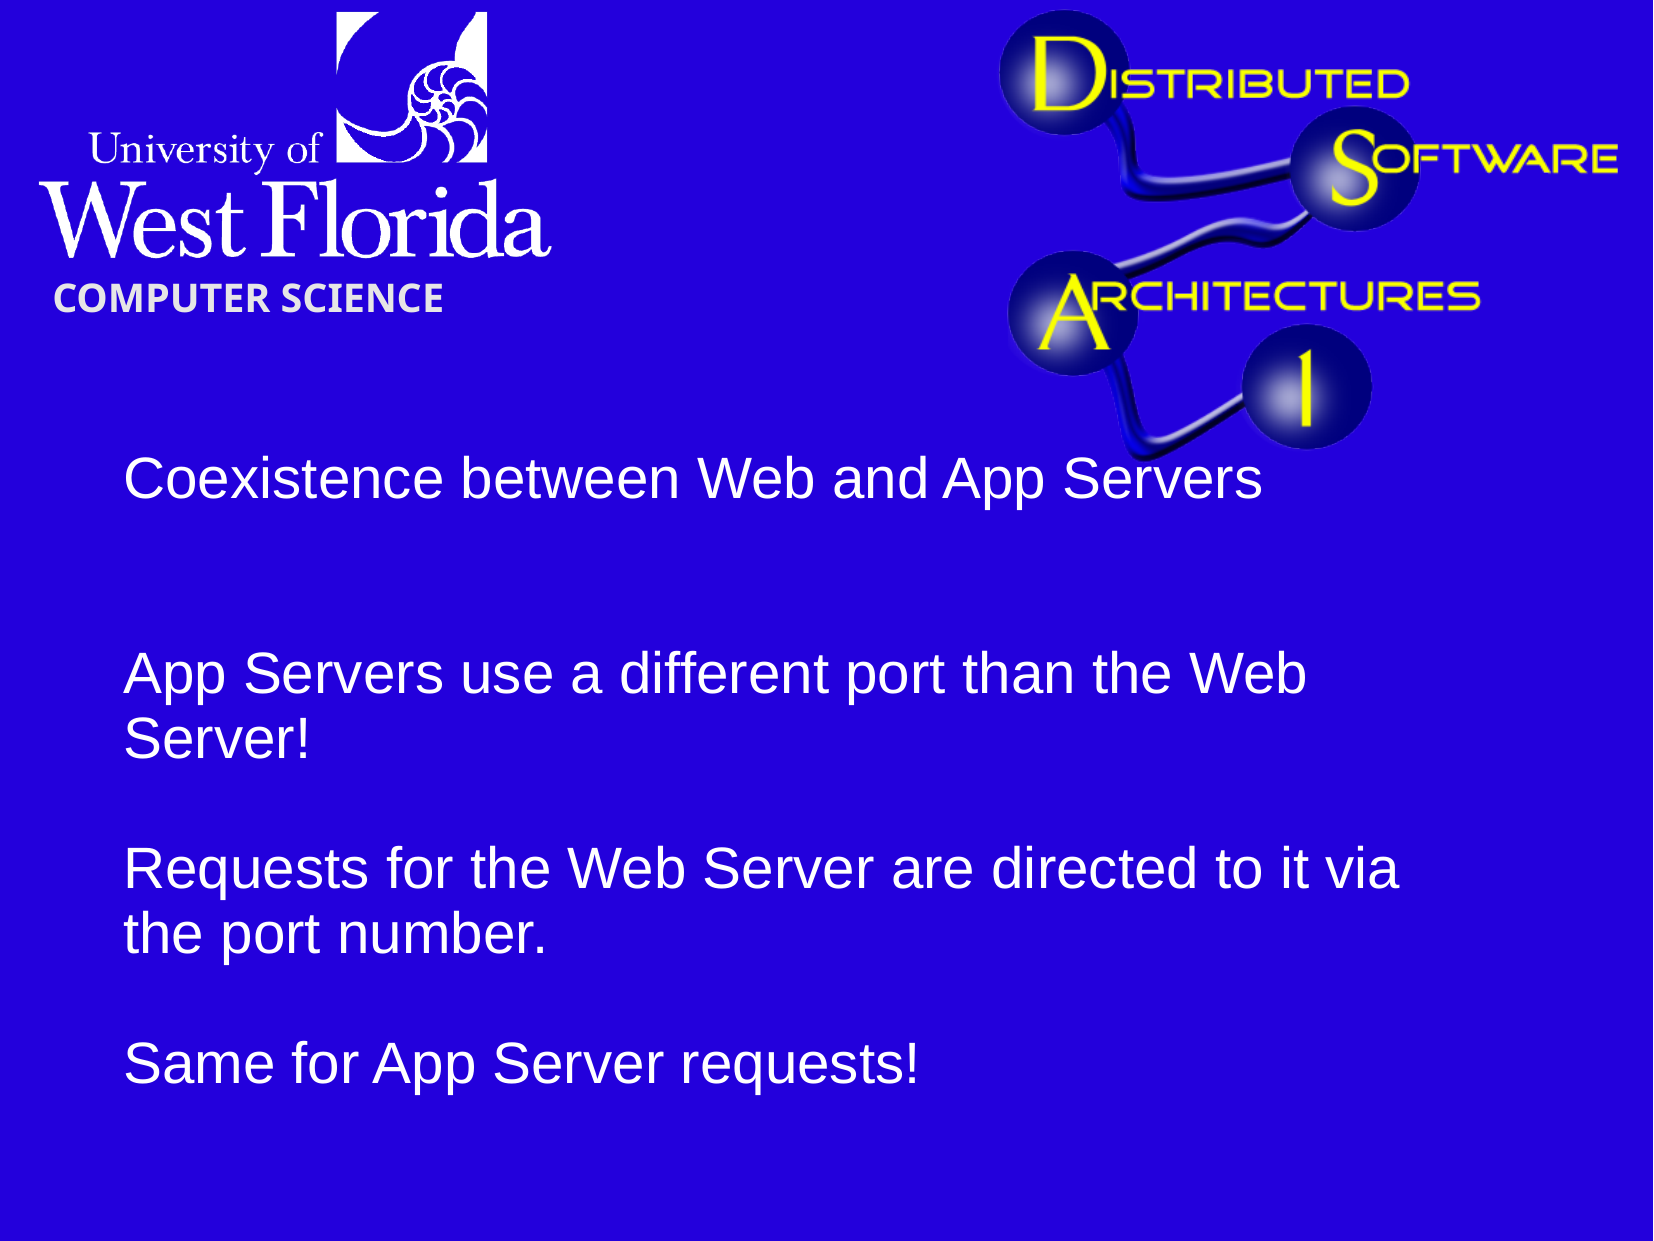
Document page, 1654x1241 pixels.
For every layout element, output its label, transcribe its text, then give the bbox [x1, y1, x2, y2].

picture [910, 0, 1653, 506]
picture [37, 0, 559, 262]
text_box COMPUTER SCIENCE [37, 262, 563, 334]
text_box Coexistence between Web and App Servers App Servers use a different port than the Web Server! Requests for the Web Server are directed to it via the port number. Same for App Server requests! [108, 438, 1421, 1104]
